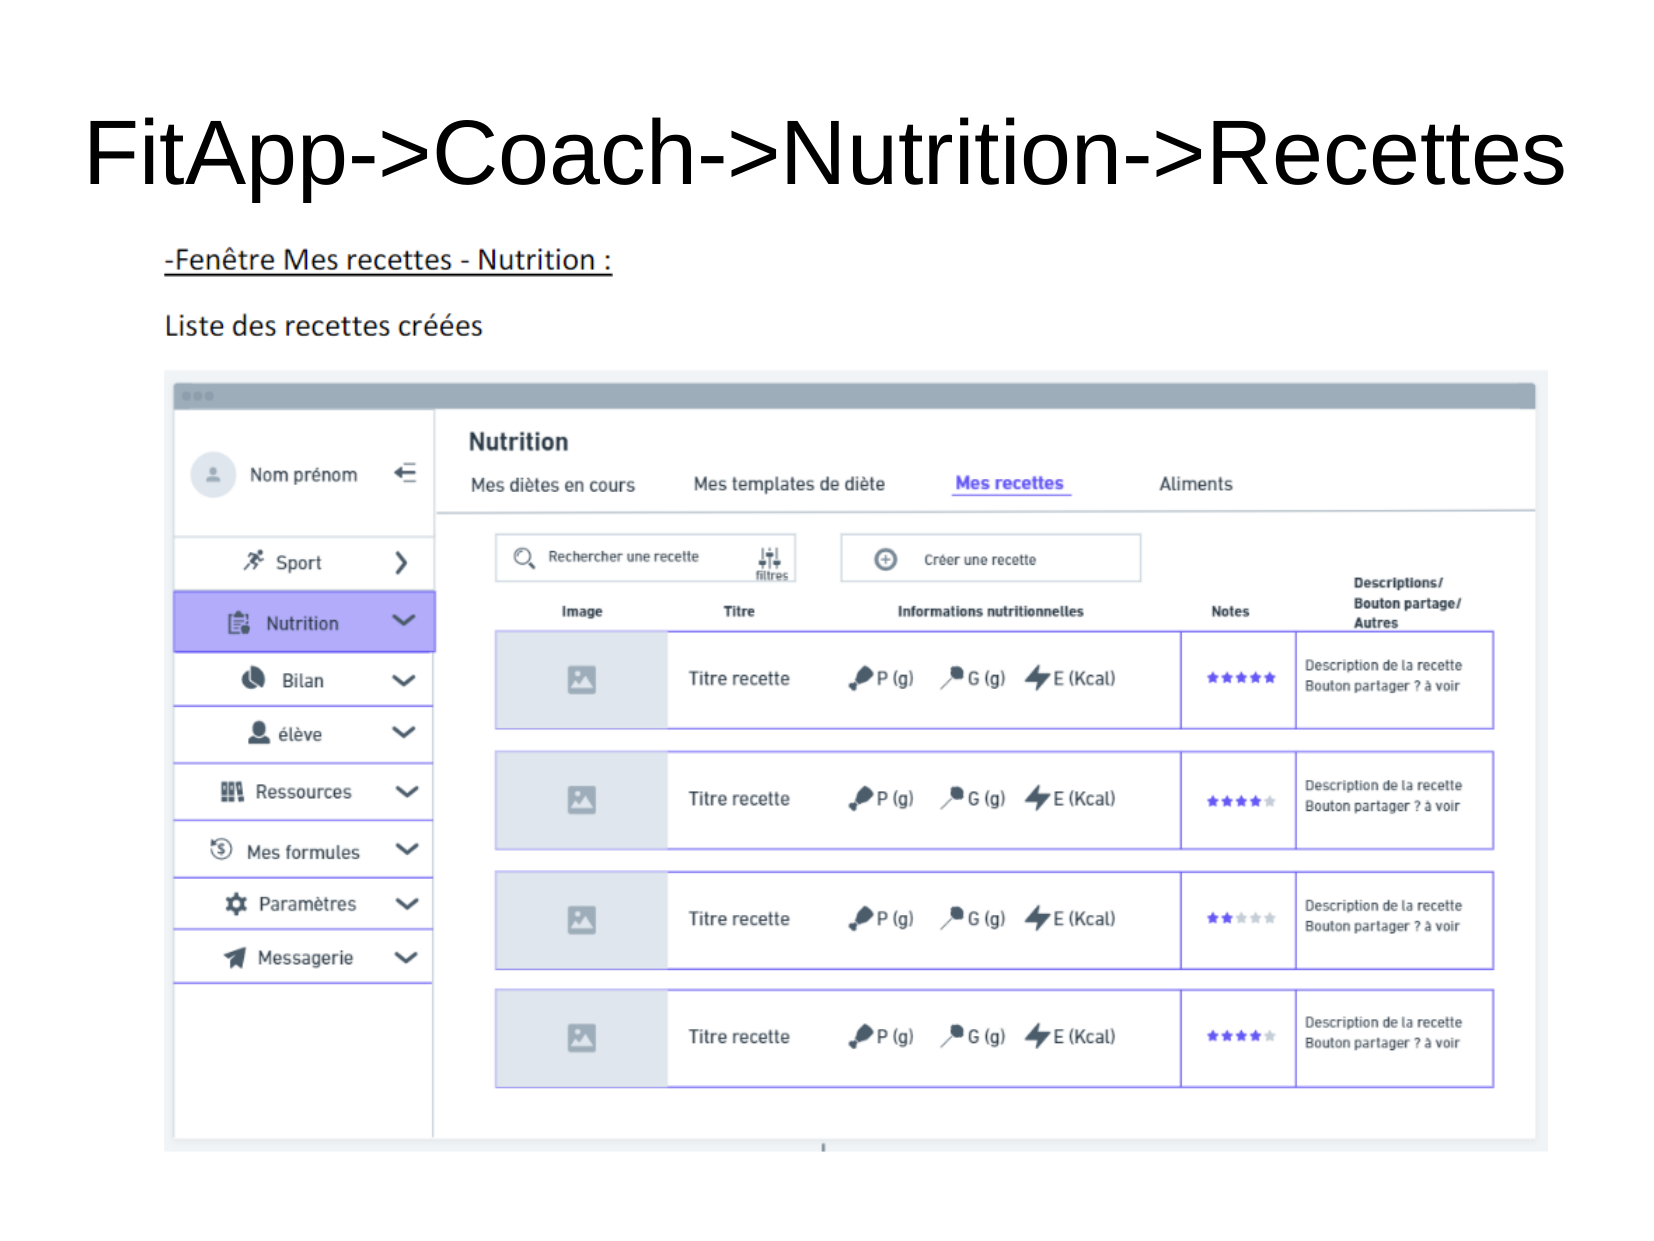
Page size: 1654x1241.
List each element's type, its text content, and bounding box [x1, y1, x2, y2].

picture [149, 236, 1548, 1156]
title FitApp->Coach->Nutrition->Recettes [82, 49, 1571, 257]
